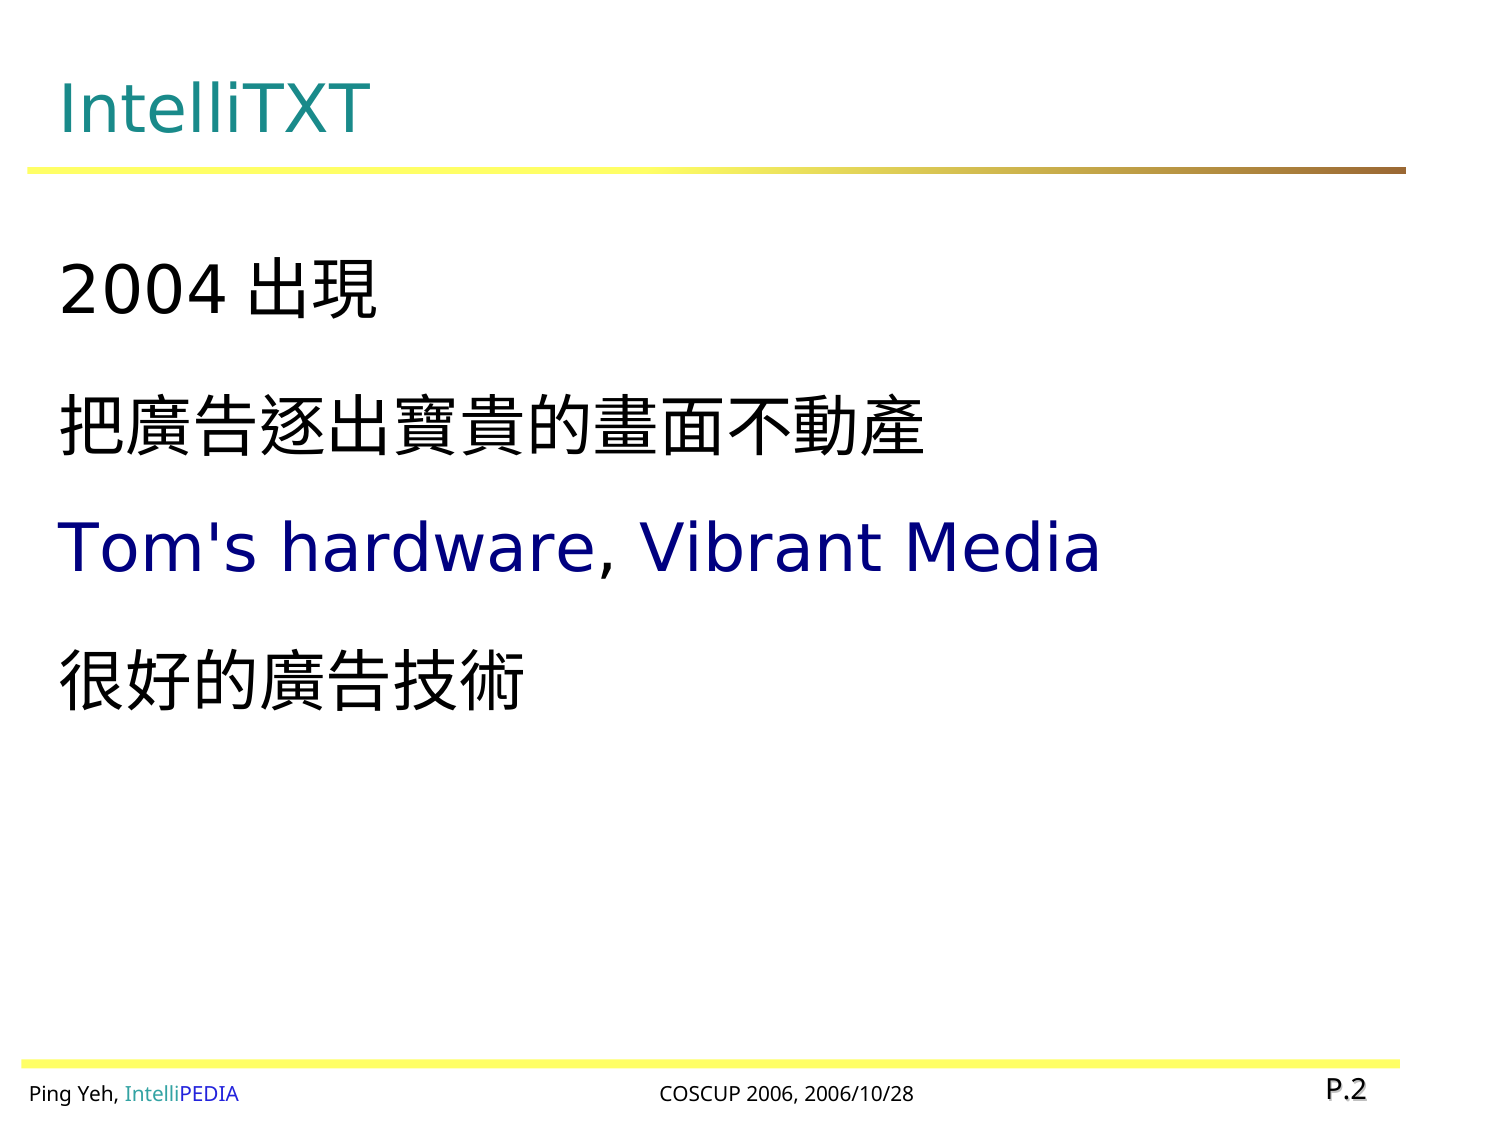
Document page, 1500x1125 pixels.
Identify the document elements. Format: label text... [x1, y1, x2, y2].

title IntelliTXT [58, 58, 1447, 160]
list 2004出現 把廣告逐出寶貴的畫面不動產 Tom's hardware, Vibrant Media 很好的廣告技術 [58, 236, 1409, 1001]
